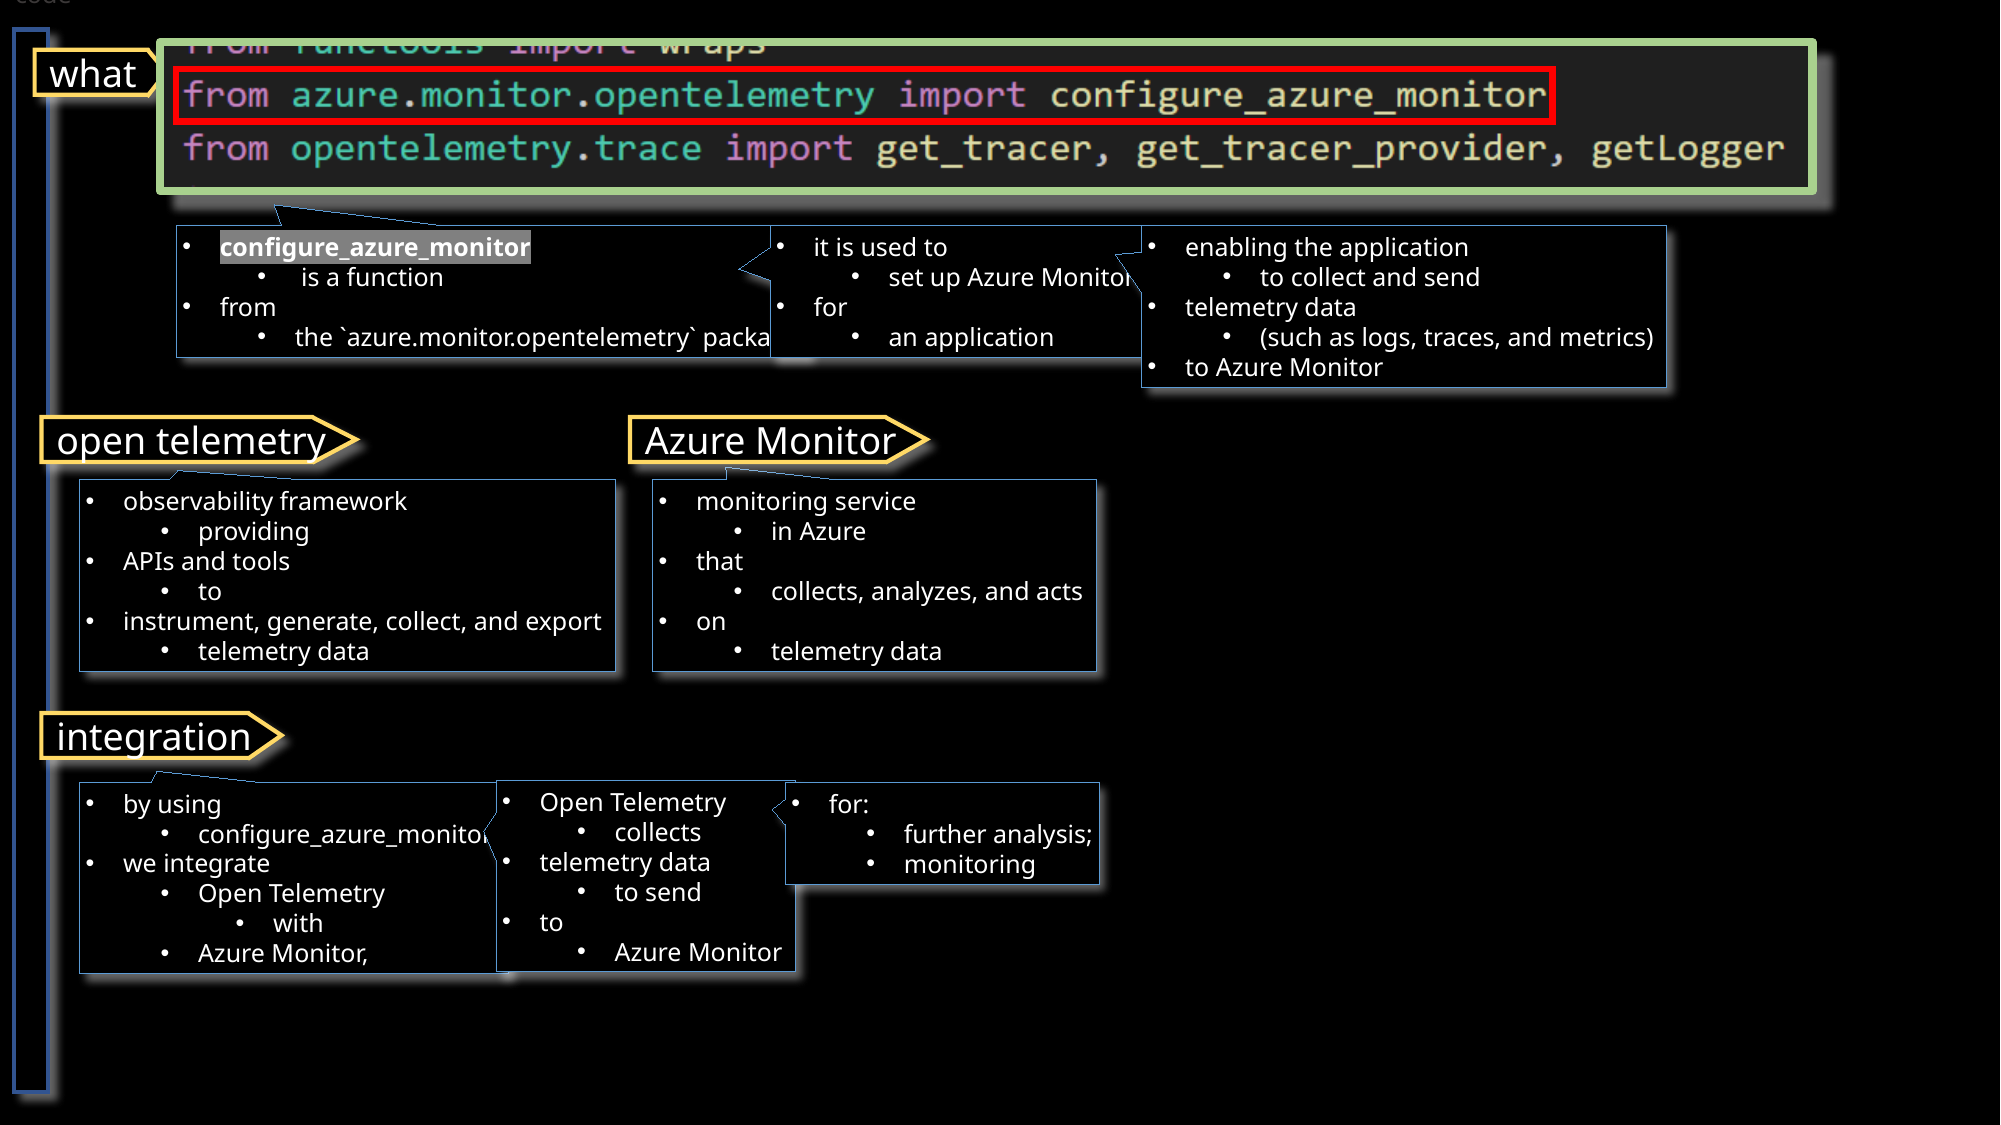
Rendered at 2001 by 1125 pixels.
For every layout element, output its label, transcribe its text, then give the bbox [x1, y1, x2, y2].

text_box Azure Monitor [630, 416, 927, 463]
text_box configure_azure_monitor is a function from the `azure.monitor.opentelemetry` package [176, 204, 770, 358]
title 2.4. code [0, 0, 124, 1125]
text_box enabling the application to collect and send telemetry data (such as logs, traces, and metrics) to Azure Monitor [1115, 225, 1667, 388]
text_box monitoring service in Azure that collects, analyzes, and acts on telemetry data [652, 467, 1097, 672]
text_box by using configure_azure_monitor, we integrate Open Telemetry with Azure Monitor, [79, 771, 509, 974]
text_box Open Telemetry collects telemetry data to send to Azure Monitor [483, 780, 796, 972]
text_box integration [41, 712, 282, 759]
text_box observability framework providing APIs and tools to instrument, generate, collect, and export telemetry data [79, 470, 616, 672]
picture [164, 46, 1809, 187]
text_box it is used to set up Azure Monitor for an application [738, 225, 1141, 358]
text_box for: further analysis; monitoring [772, 782, 1100, 885]
text_box open telemetry [41, 416, 357, 463]
text_box what [34, 49, 156, 96]
